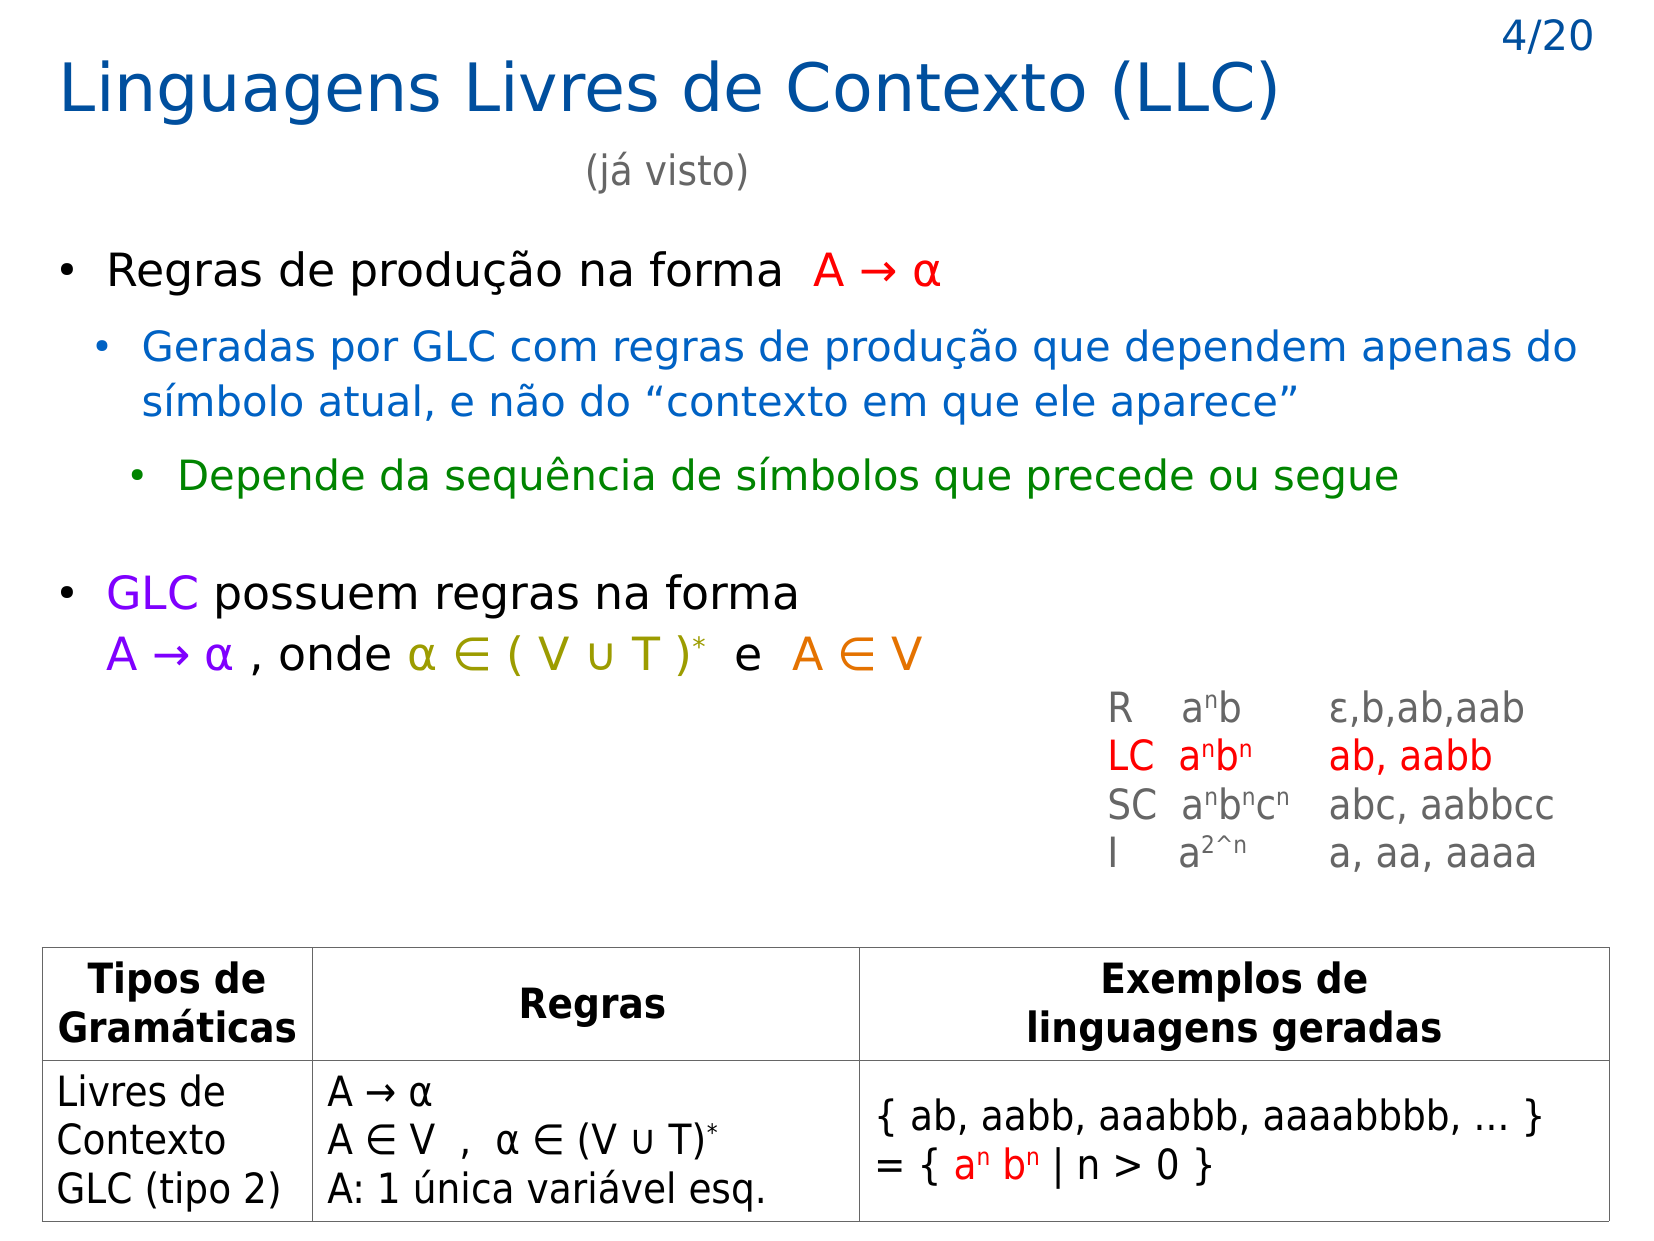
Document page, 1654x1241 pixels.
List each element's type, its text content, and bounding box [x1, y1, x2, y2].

table_header Tipos de Gramáticas [43, 948, 312, 1060]
text_box R anb ε,b,ab,aab LC anbn ab, aabb SC anbncn abc, aabbcc I a2^n a, aa, aaaa [1092, 676, 1608, 886]
table_cell Livres de Contexto GLC (tipo 2) [43, 1061, 312, 1221]
table_cell A → α A ∈ V , α ∈ (V ∪ T)* A: 1 única variável esq. [313, 1061, 859, 1221]
list Regras de produção na forma A → α Geradas por GLC com regras de produção que dependem apenas do símbolo atual, e não do “contexto em que ele aparece” Depende da sequência de símbolos que precede ou segue GLC possuem regras na forma A → α , onde α ∈ ( V ∪ T )* e A ∈ V [59, 236, 1595, 947]
table_header Regras [313, 948, 859, 1060]
table_cell { ab, aabb, aaabbb, aaaabbbb, ... } = { an bn | n > 0 } [860, 1061, 1609, 1221]
title Linguagens Livres de Contexto (LLC) [59, 29, 1625, 148]
table_header Exemplos de linguagens geradas [860, 948, 1609, 1060]
text_box (já visto) [570, 139, 765, 203]
